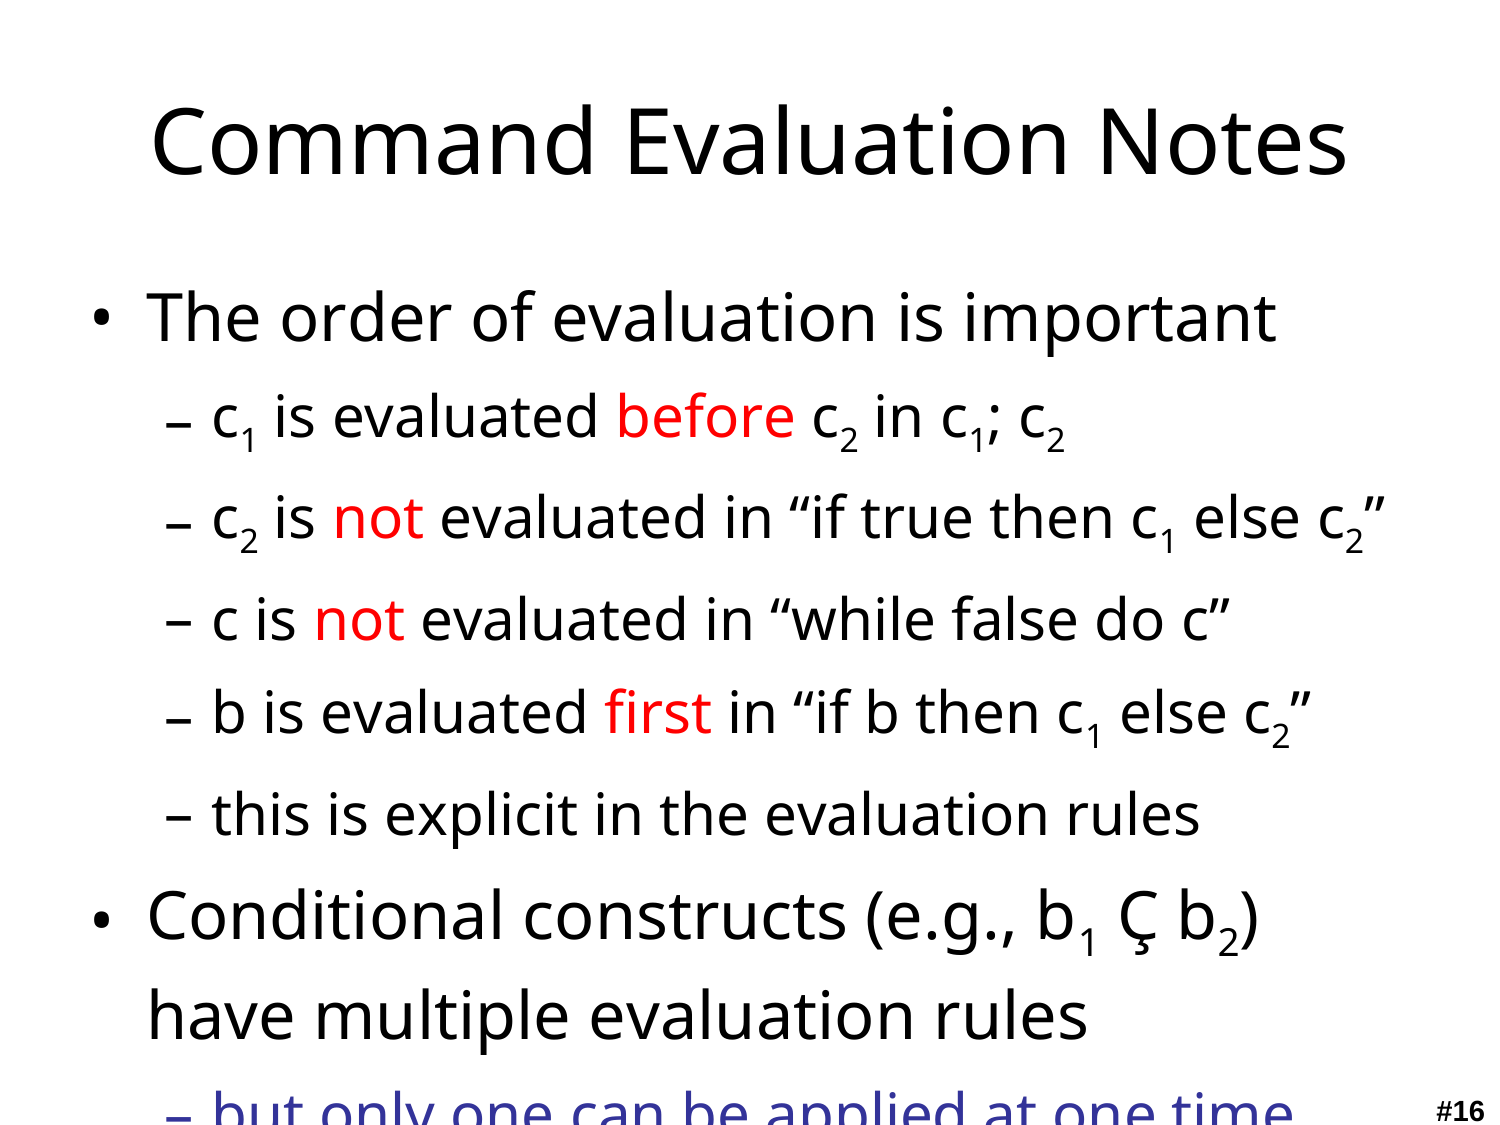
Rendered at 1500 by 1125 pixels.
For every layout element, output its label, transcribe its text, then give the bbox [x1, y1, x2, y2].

title Command Evaluation Notes [75, 45, 1426, 233]
list The order of evaluation is important c1 is evaluated before c2 in c1; c2 c2 is not evaluated in “if true then c1 else c2” c is not evaluated in “while false do c” b is evaluated first in “if b then c1 else c2” this is explicit in the evaluation rules Conditional constructs (e.g., b1 Ç b2) have multiple evaluation rules but only one can be applied at one time [75, 262, 1426, 1059]
